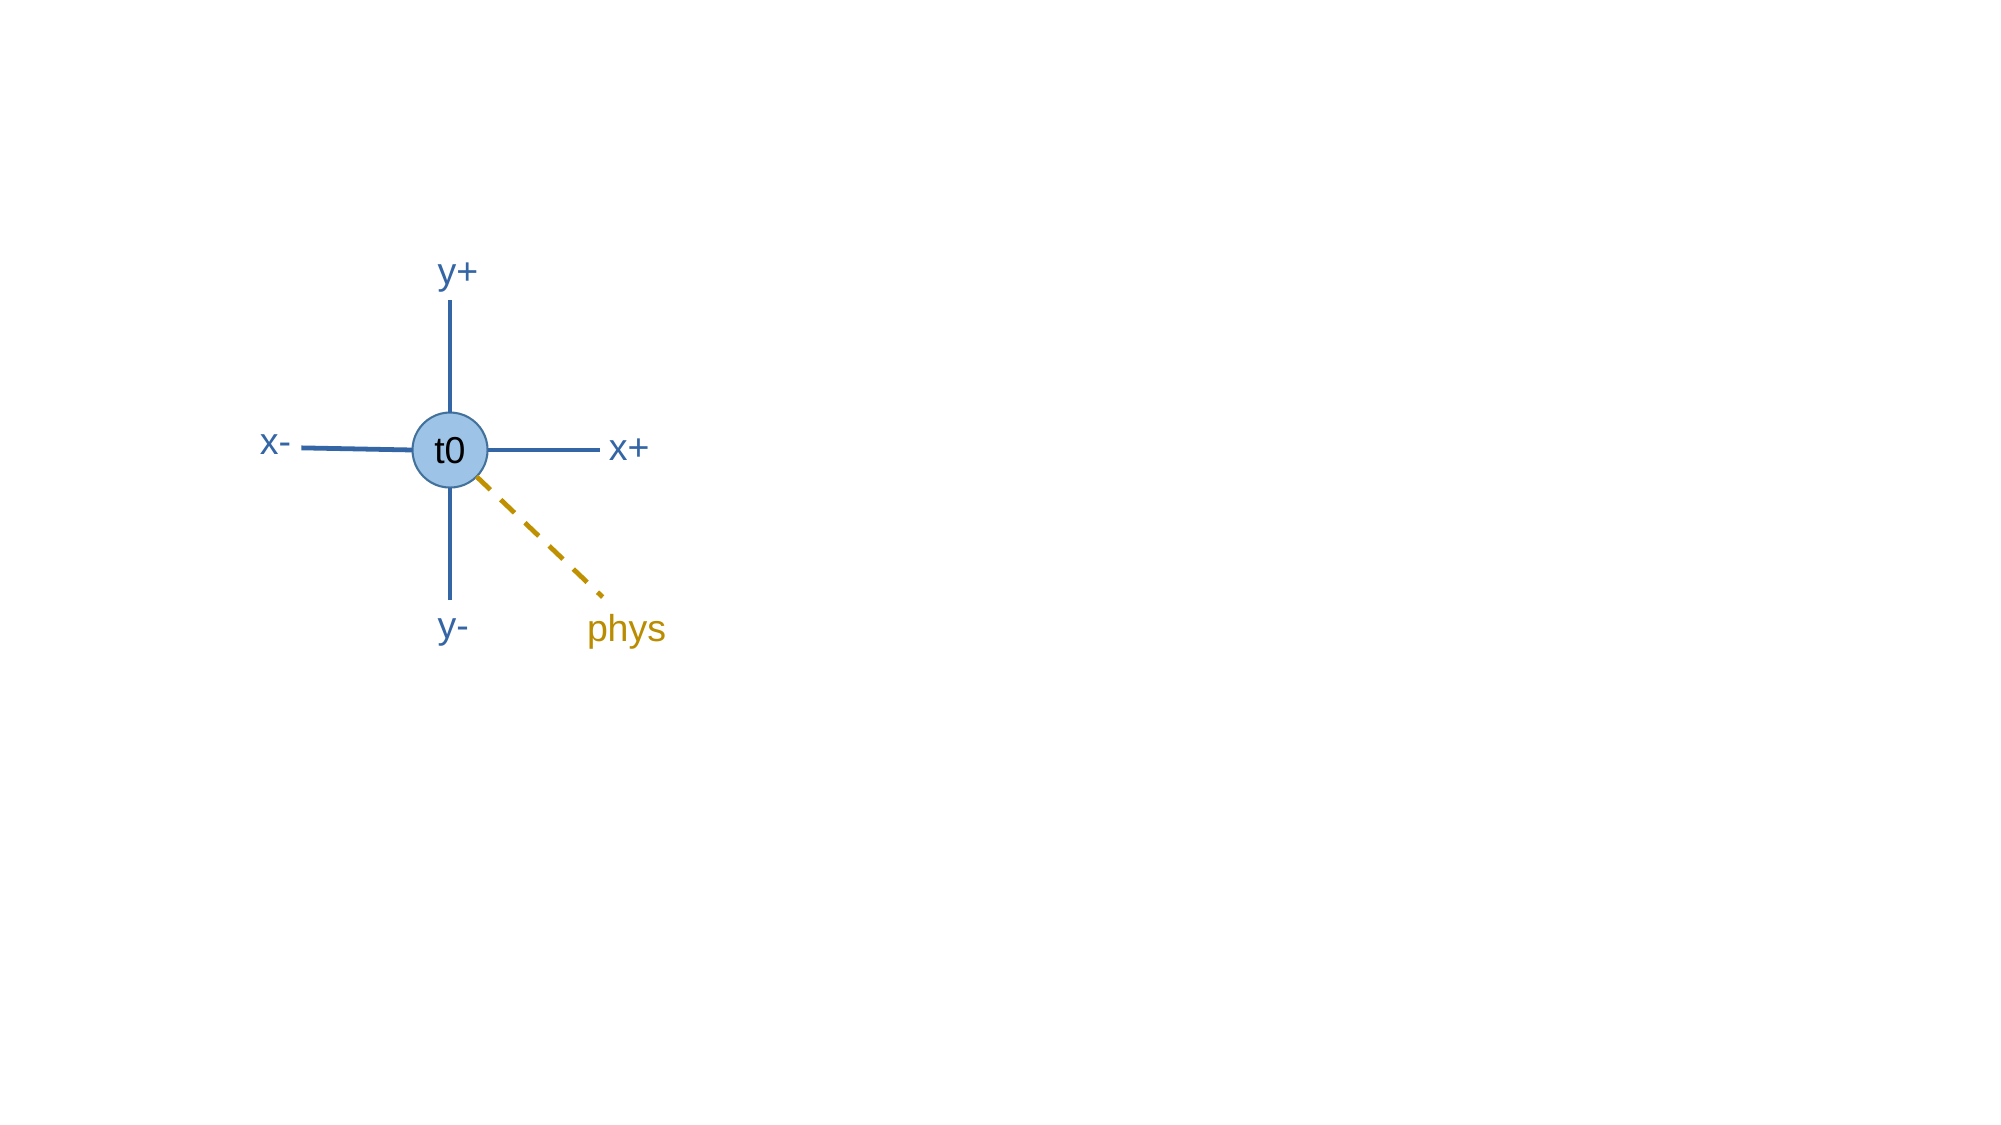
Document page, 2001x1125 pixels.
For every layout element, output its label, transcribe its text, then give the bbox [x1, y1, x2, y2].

text_box x- [250, 412, 301, 470]
text_box t0 [412, 412, 488, 488]
text_box phys [578, 600, 676, 658]
text_box x+ [600, 419, 659, 477]
text_box y- [428, 597, 478, 655]
text_box y+ [428, 242, 488, 300]
